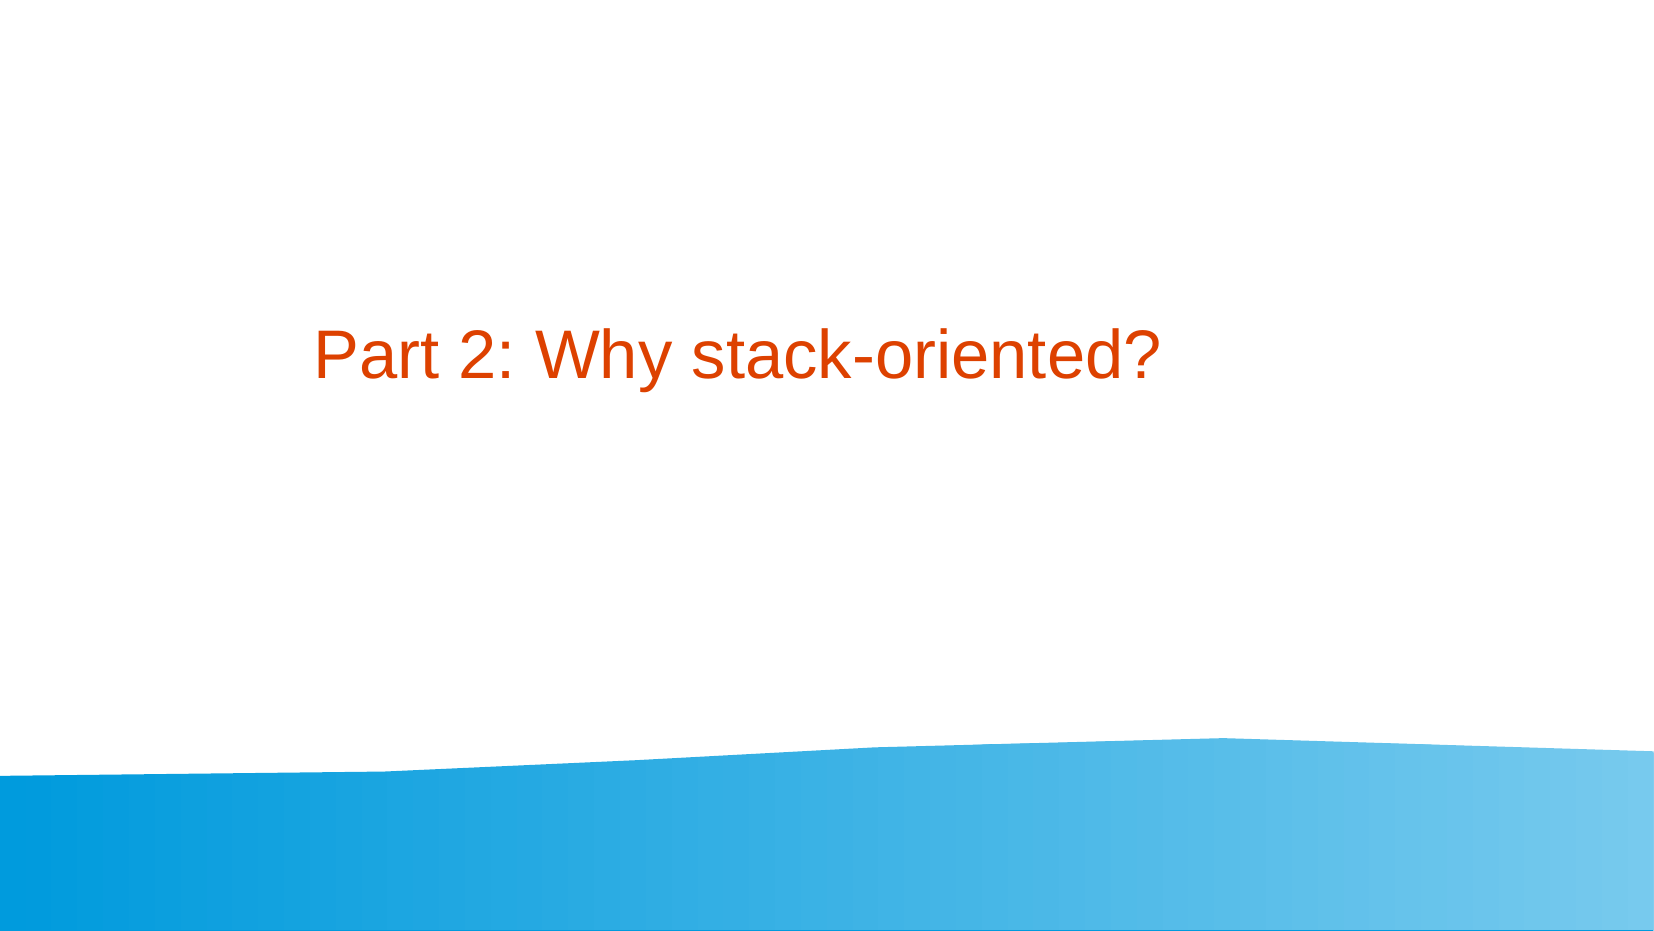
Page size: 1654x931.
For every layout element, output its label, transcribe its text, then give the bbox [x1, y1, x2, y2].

title Part 2: Why stack-oriented? [0, 265, 1477, 443]
